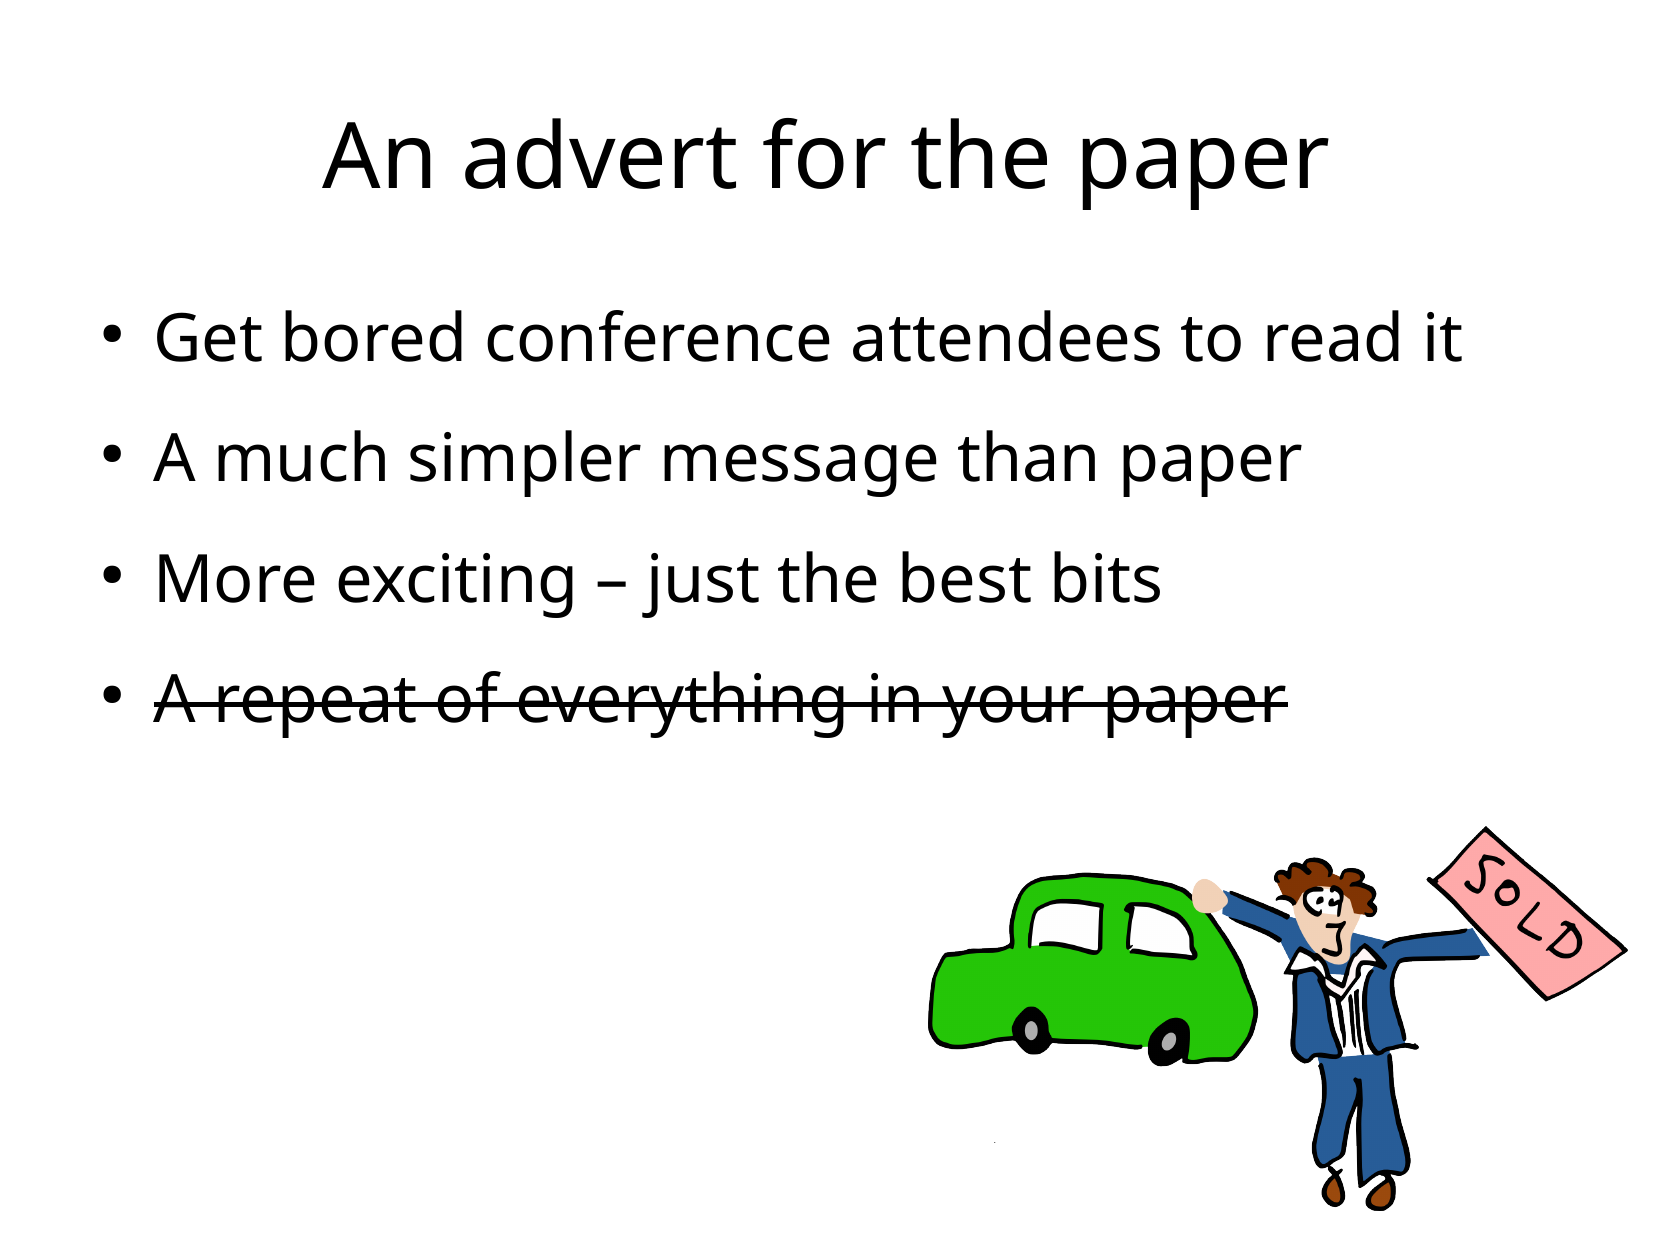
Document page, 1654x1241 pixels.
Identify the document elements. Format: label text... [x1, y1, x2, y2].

title An advert for the paper [82, 56, 1571, 250]
list Get bored conference attendees to read it A much simpler message than paper More exciting – just the best bits A repeat of everything in your paper [82, 290, 1571, 1109]
picture [928, 826, 1628, 1211]
